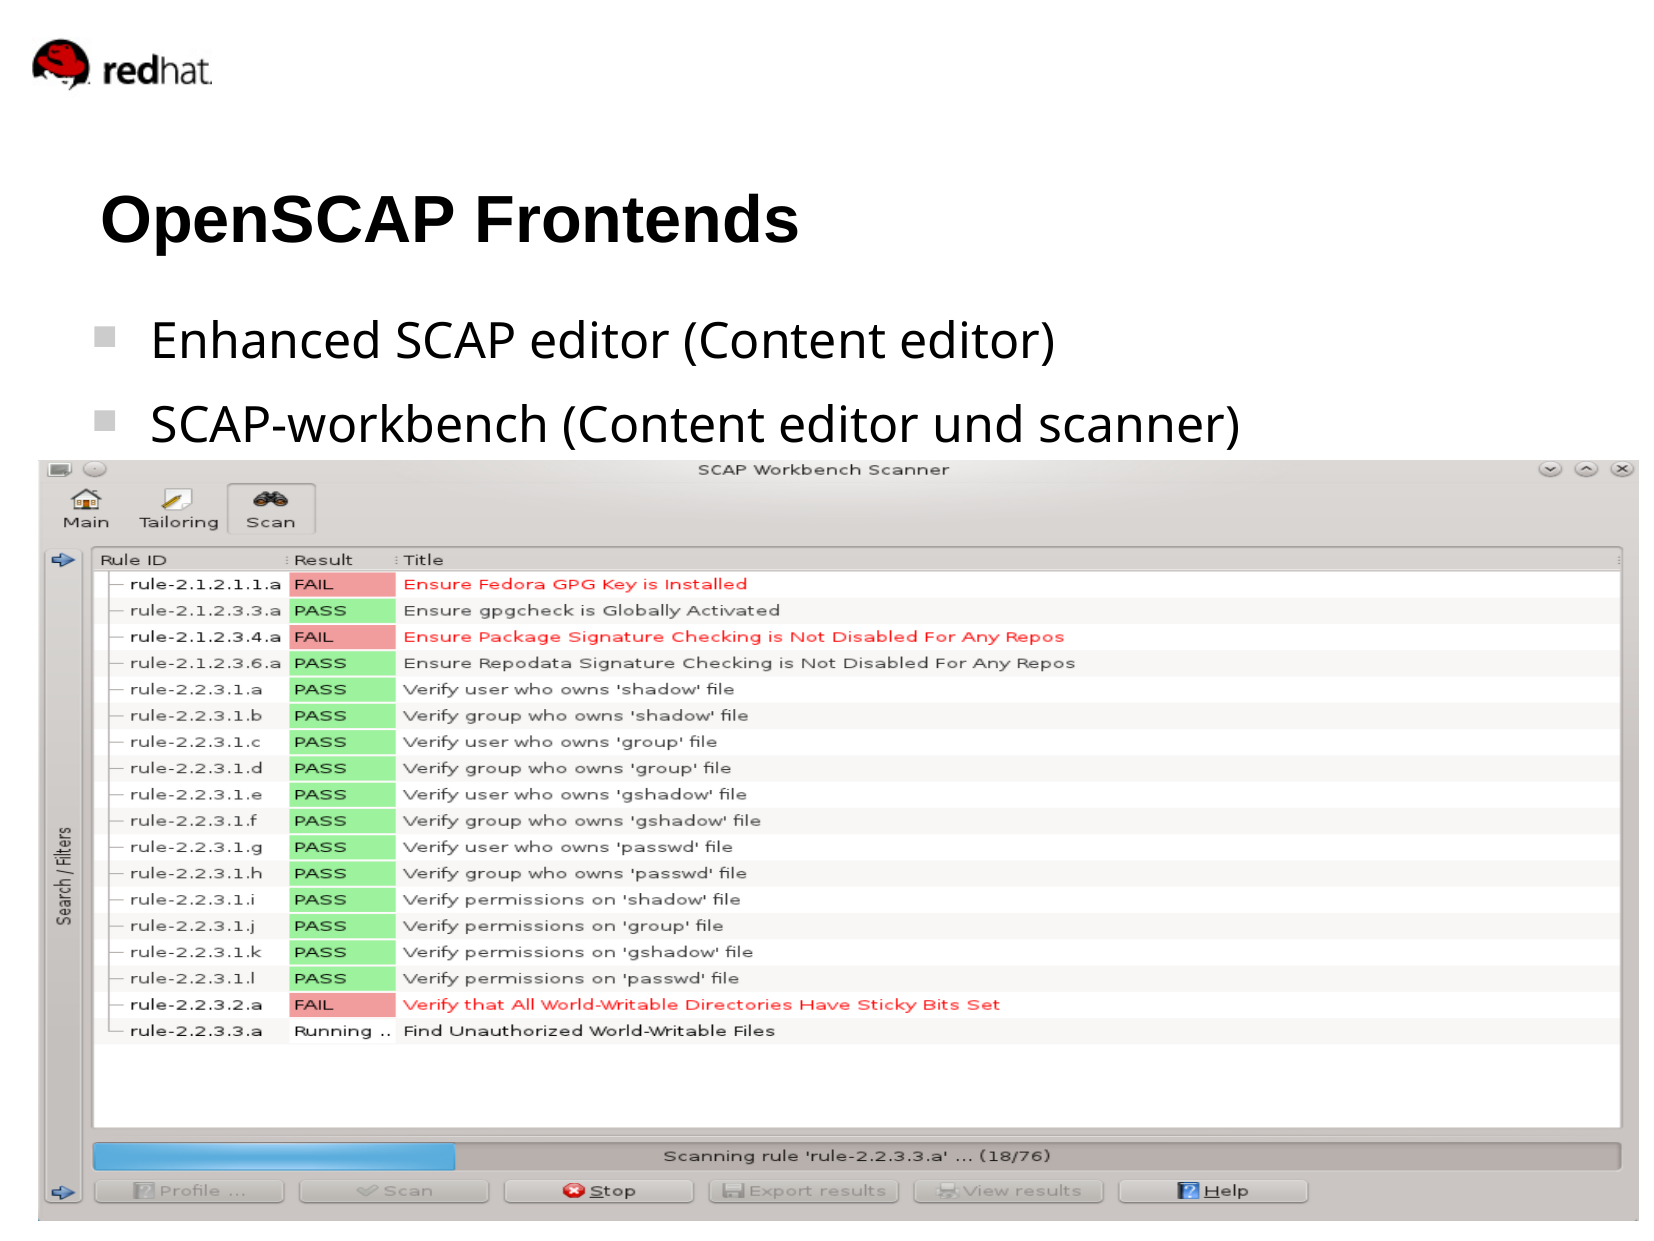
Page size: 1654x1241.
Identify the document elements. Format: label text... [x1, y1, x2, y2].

list Enhanced SCAP editor (Content editor) SCAP-workbench (Content editor und scanner) [94, 304, 1500, 460]
title OpenSCAP Frontends [100, 164, 1506, 275]
picture [38, 460, 1639, 1221]
picture [31, 37, 212, 98]
